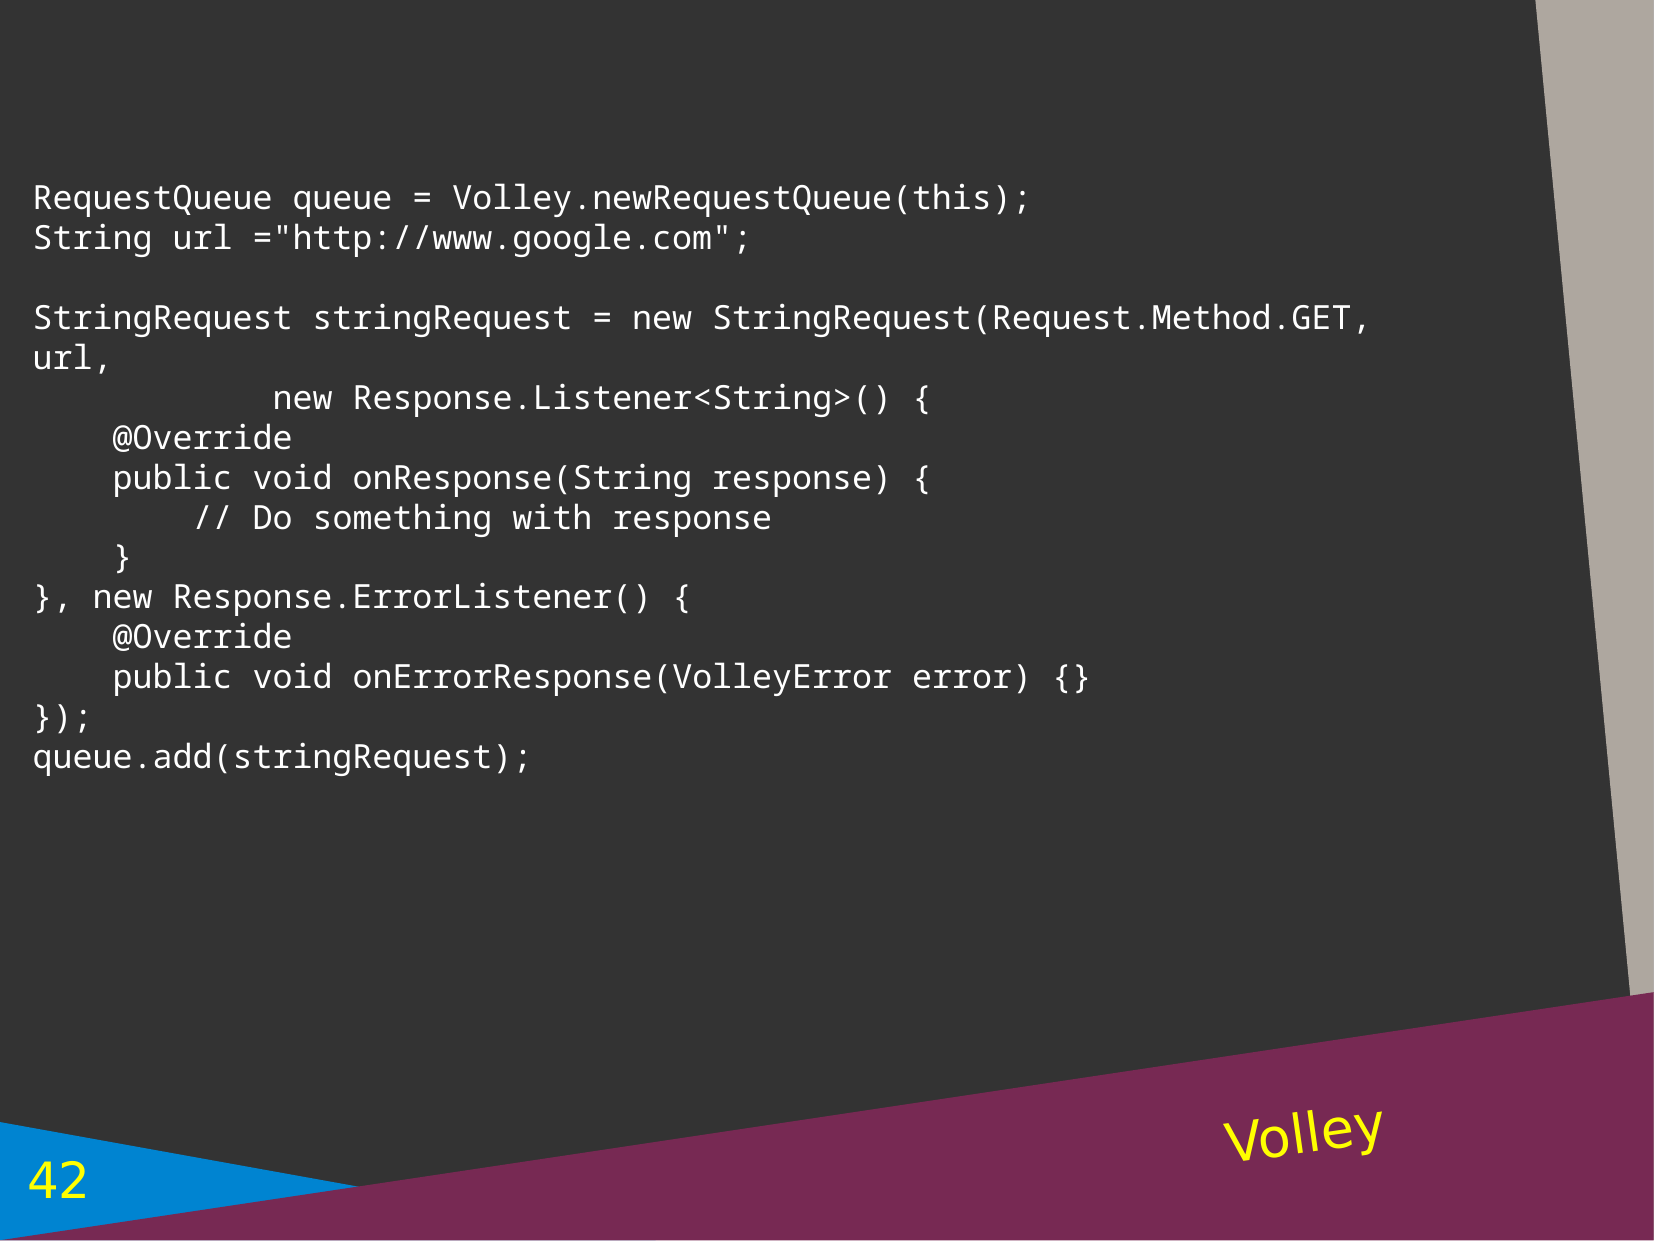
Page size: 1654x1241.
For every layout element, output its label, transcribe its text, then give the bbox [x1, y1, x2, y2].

title Volley [956, 995, 1654, 1241]
text_box RequestQueue queue = Volley.newRequestQueue(this); String url ="http://www.google.com"; StringRequest stringRequest = new StringRequest(Request.Method.GET, url, new Response.Listener<String>() { @Override public void onResponse(String response) { // Do something with response } }, new Response.ErrorListener() { @Override public void onErrorResponse(VolleyError error) {} }); queue.add(stringRequest); [17, 161, 1469, 769]
